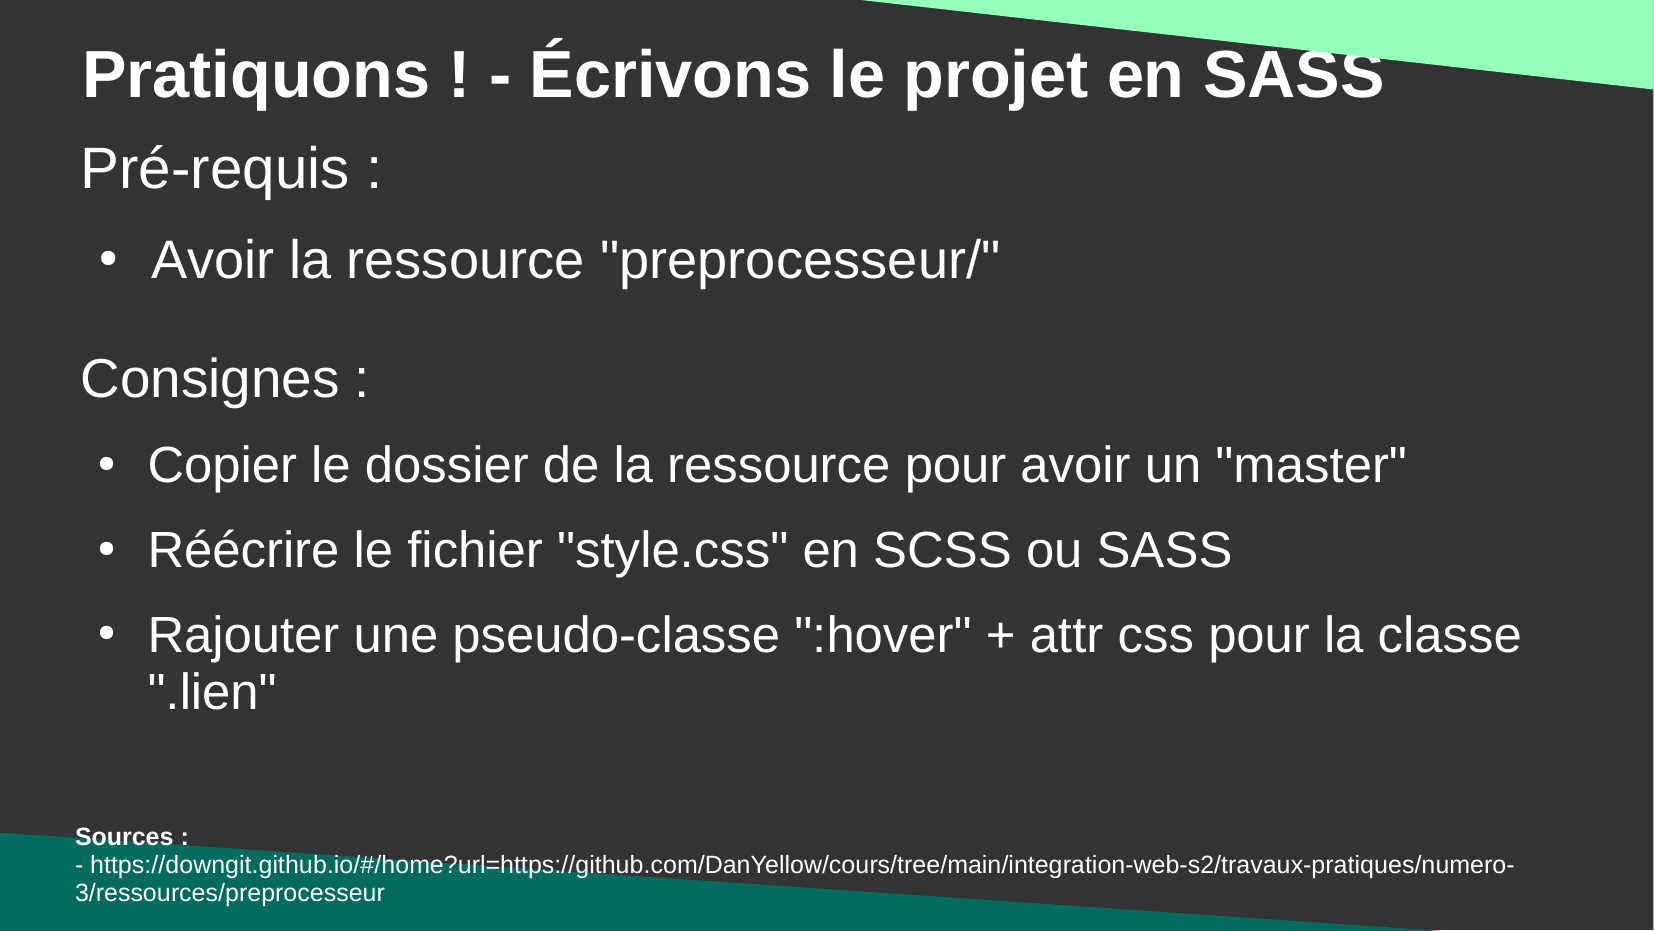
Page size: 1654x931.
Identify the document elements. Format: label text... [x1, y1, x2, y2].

list Pré-requis : Avoir la ressource "preprocesseur/" [80, 135, 1620, 296]
text_box Sources : - https://downgit.github.io/#/home?url=https://github.com/DanYellow/cours/tree/main/integration-web-s2/travaux-pratiques/numero-3/ressources/preprocesseur [60, 815, 1546, 914]
list Consignes : Copier le dossier de la ressource pour avoir un "master" Réécrire le fichier "style.css" en SCSS ou SASS Rajouter une pseudo-classe ":hover" + attr css pour la classe ".lien" [80, 348, 1620, 721]
title Pratiquons ! - Écrivons le projet en SASS [82, 37, 1571, 114]
text_box [860, 0, 1654, 90]
